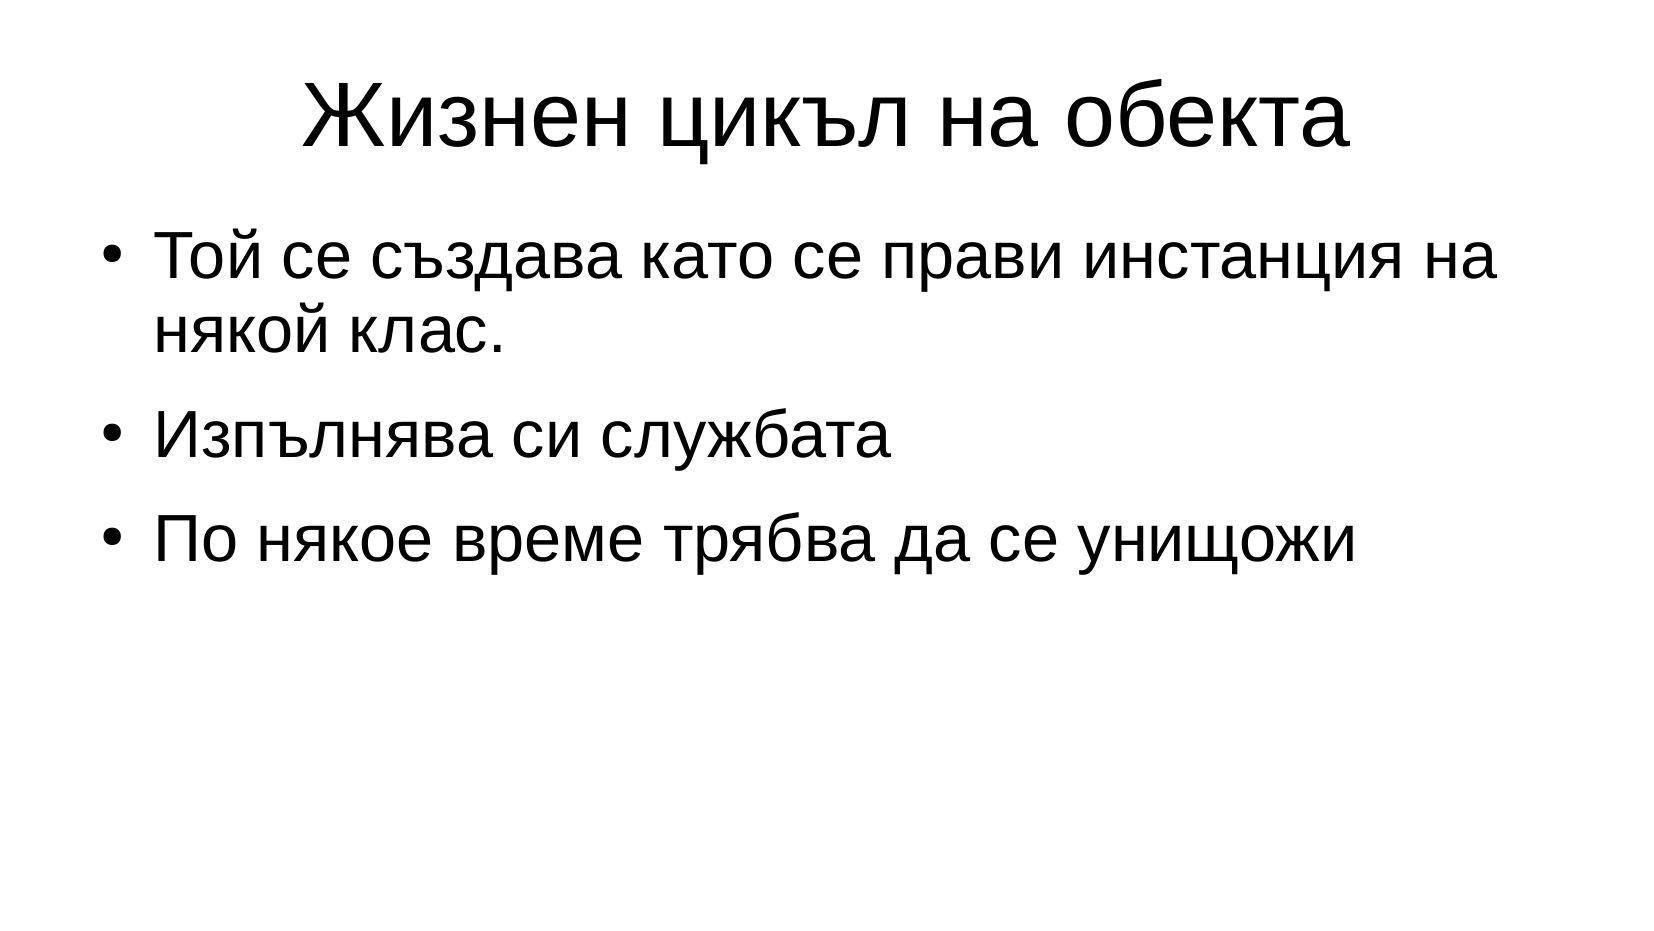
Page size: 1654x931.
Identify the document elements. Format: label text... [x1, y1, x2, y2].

list Той се създава като се прави инстанция на някой клас. Изпълнява си службата По някое време трябва да се унищожи [82, 217, 1571, 758]
title Жизнен цикъл на обекта [82, 37, 1571, 193]
